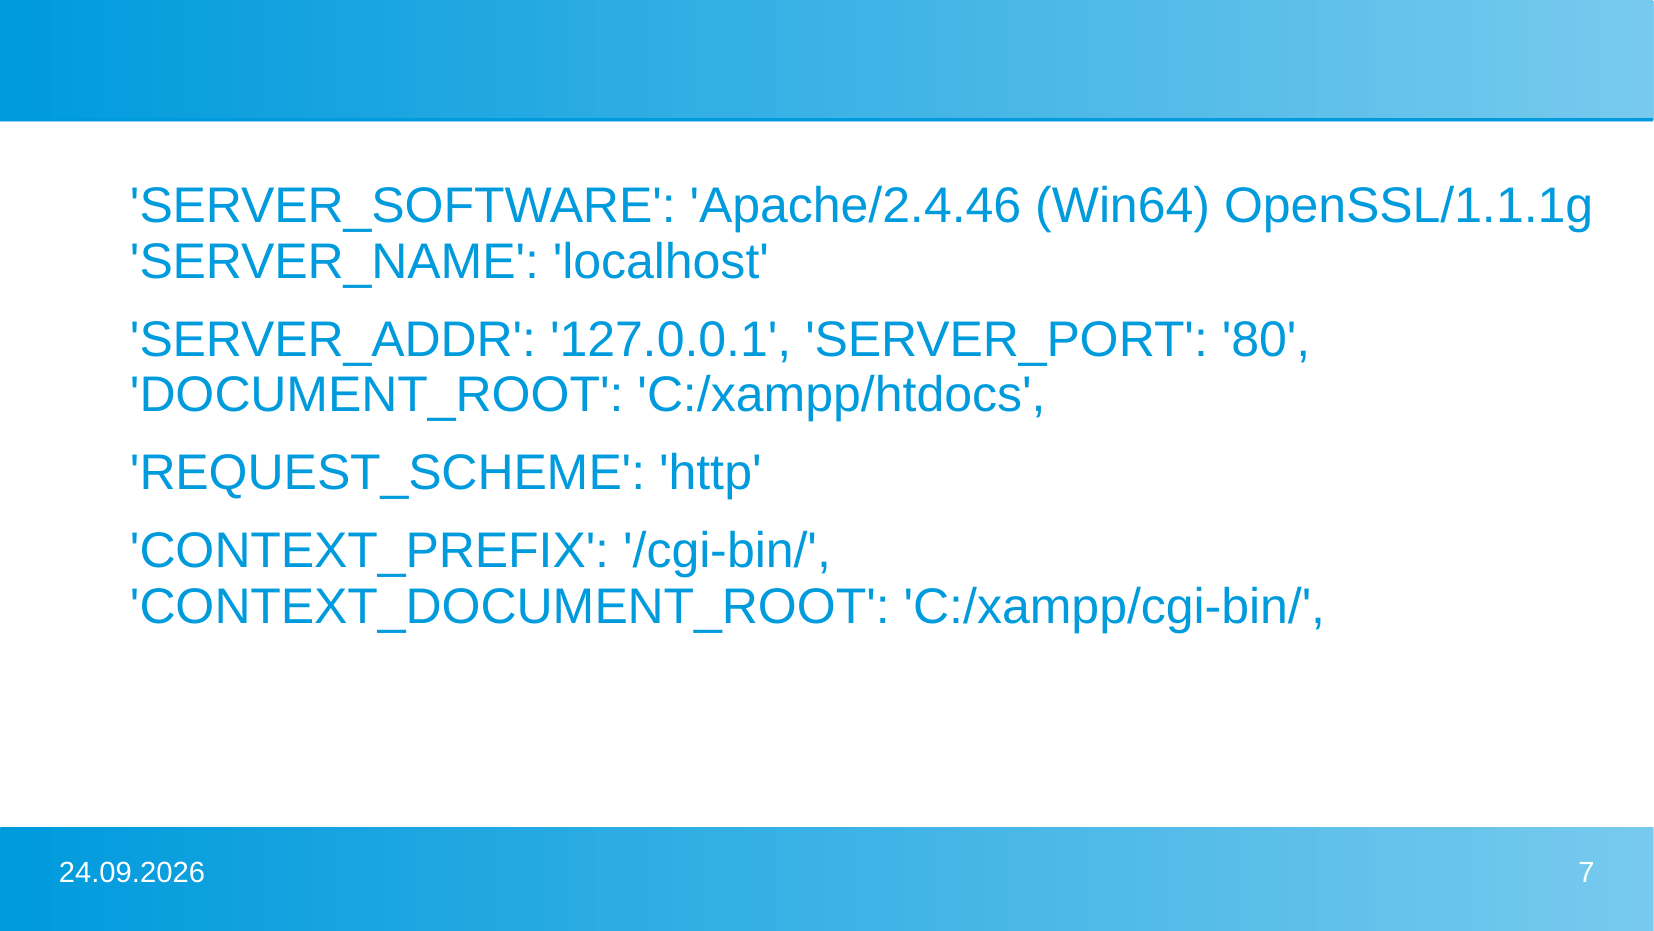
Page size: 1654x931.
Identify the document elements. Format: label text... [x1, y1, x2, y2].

list 'SERVER_SOFTWARE': 'Apache/2.4.46 (Win64) OpenSSL/1.1.1g 'SERVER_NAME': 'localhost' 'SERVER_ADDR': '127.0.0.1', 'SERVER_PORT': '80', 'DOCUMENT_ROOT': 'C:/xampp/htdocs', 'REQUEST_SCHEME': 'http' 'CONTEXT_PREFIX': '/cgi-bin/', 'CONTEXT_DOCUMENT_ROOT': 'C:/xampp/cgi-bin/', [59, 177, 1595, 768]
